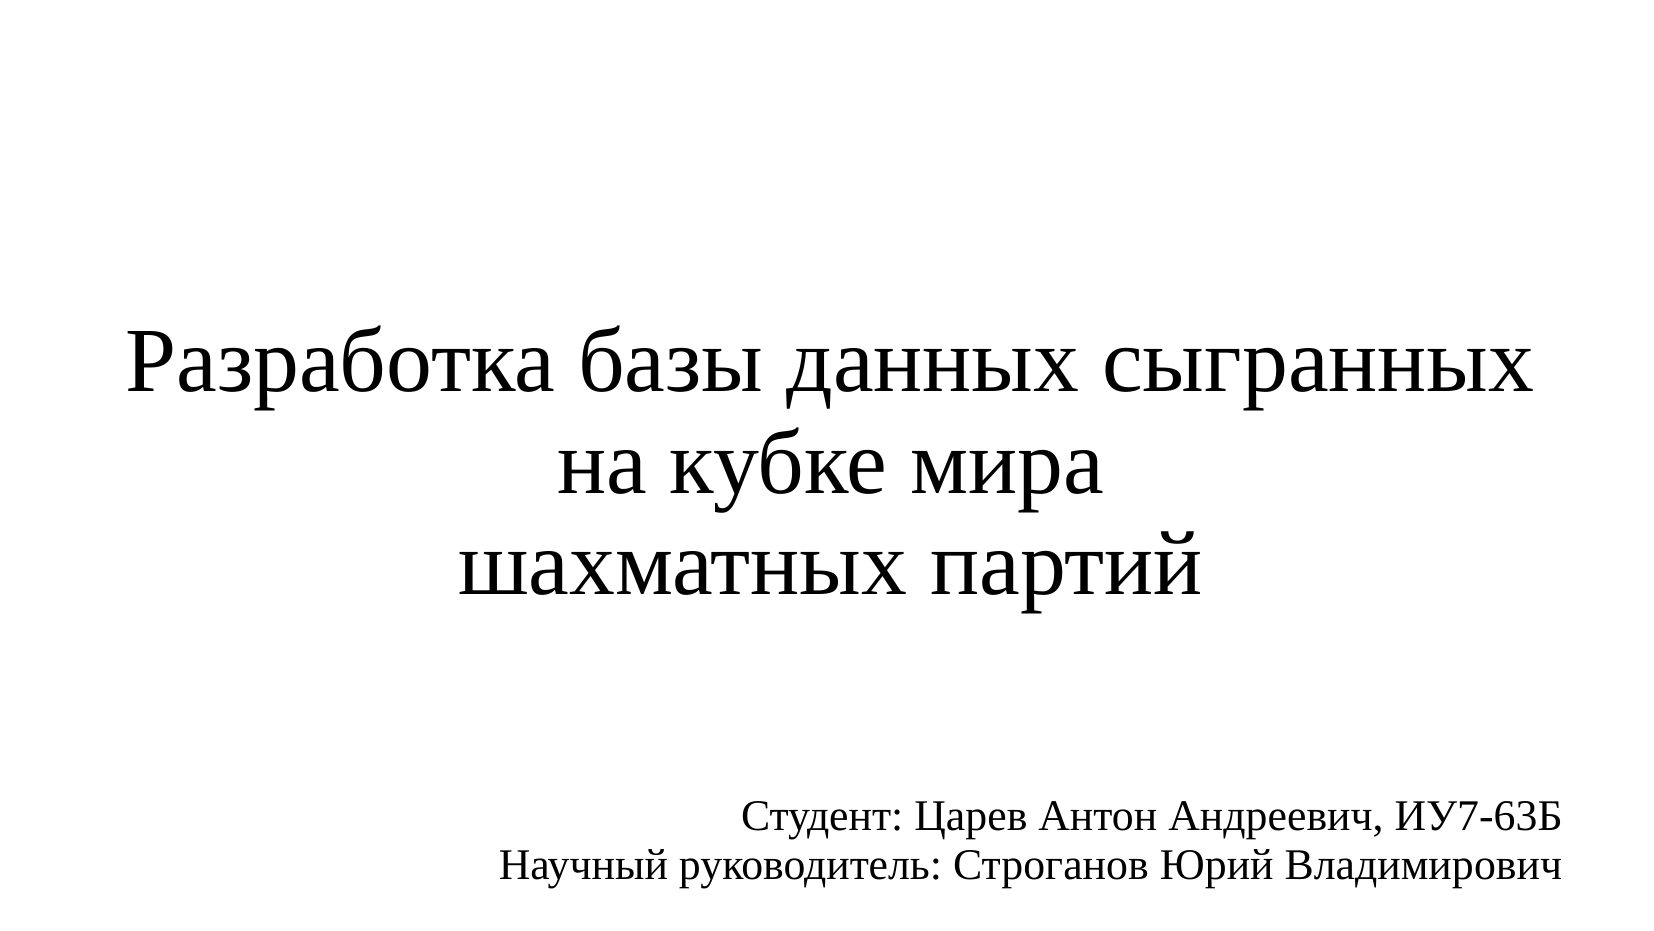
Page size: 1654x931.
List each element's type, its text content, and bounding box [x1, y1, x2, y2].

title Разработка базы данных сыгранных на кубке мира шахматных партий [86, 324, 1576, 601]
subtitle Студент: Царев Антон Андреевич, ИУ7-63Б Научный руководитель: Строганов Юрий Владимирович [75, 780, 1564, 901]
